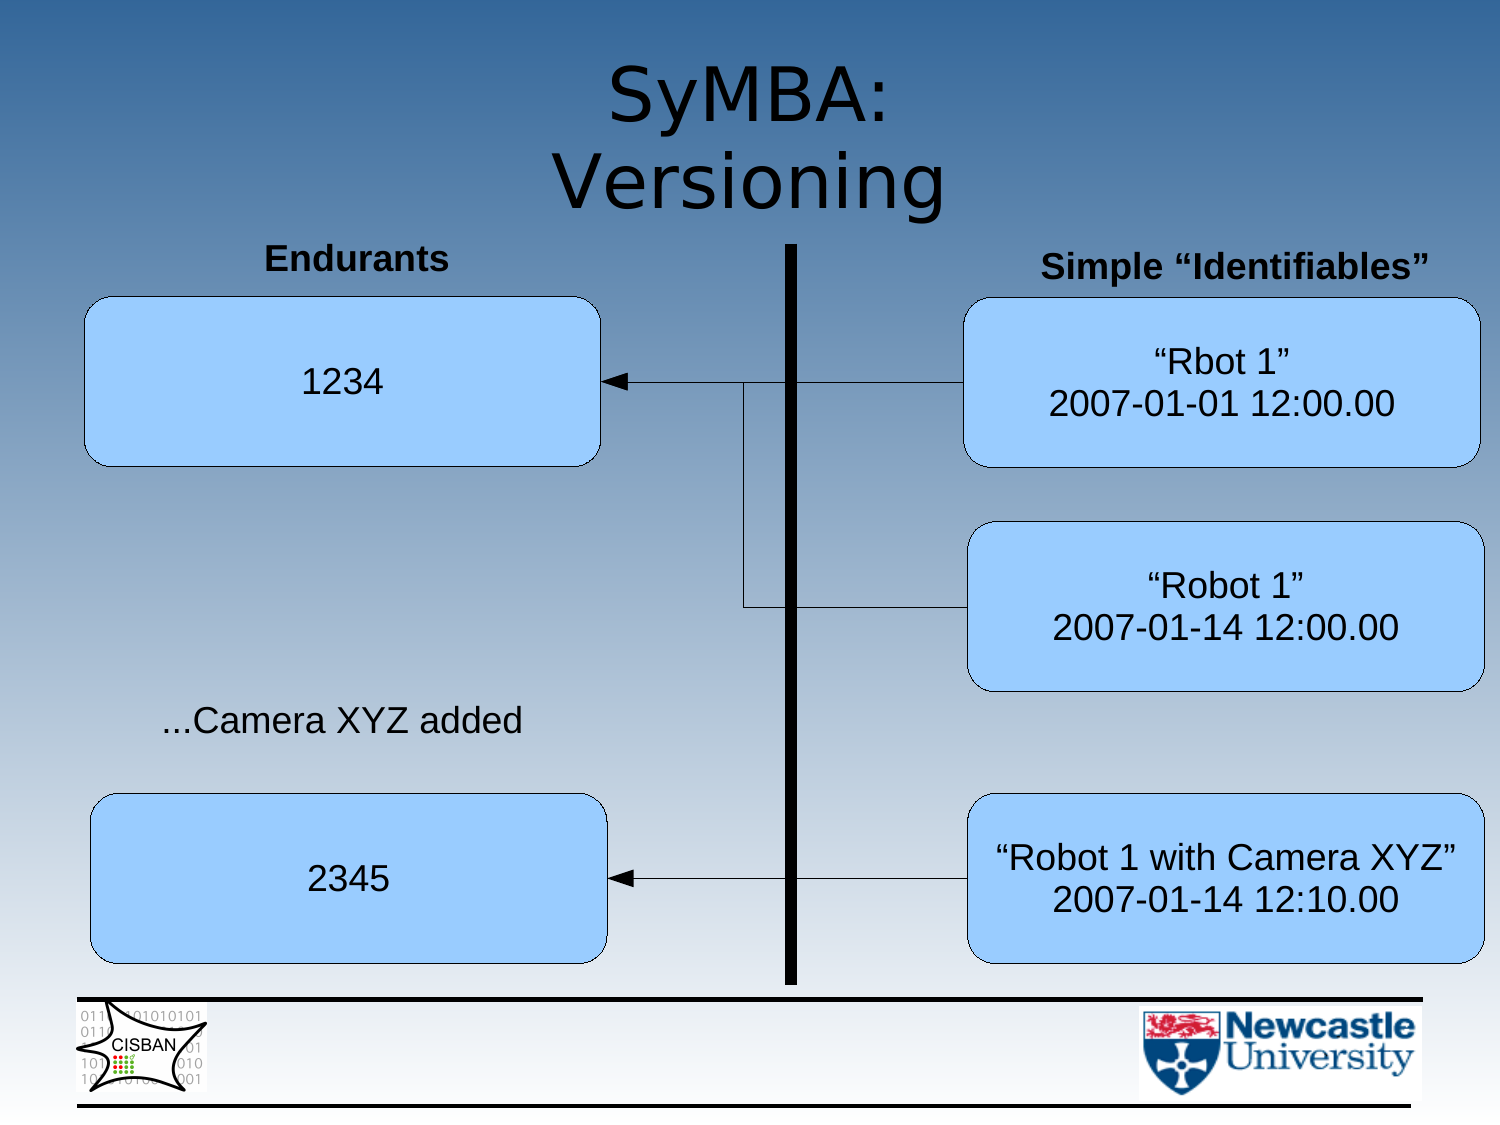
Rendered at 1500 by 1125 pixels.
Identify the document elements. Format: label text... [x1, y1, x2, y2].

text_box 2345 [90, 793, 608, 964]
text_box “Robot 1” 2007-01-14 12:00.00 [967, 521, 1485, 692]
text_box Simple “Identifiables” [1025, 238, 1446, 297]
picture [1139, 1006, 1422, 1101]
title SyMBA: Versioning [75, 45, 1426, 233]
text_box 1234 [84, 296, 601, 467]
text_box Endurants [249, 230, 465, 289]
text_box “Rbot 1” 2007-01-01 12:00.00 [963, 297, 1481, 468]
picture [76, 999, 207, 1092]
text_box ...Camera XYZ added [146, 691, 539, 749]
text_box “Robot 1 with Camera XYZ” 2007-01-14 12:10.00 [967, 793, 1485, 964]
